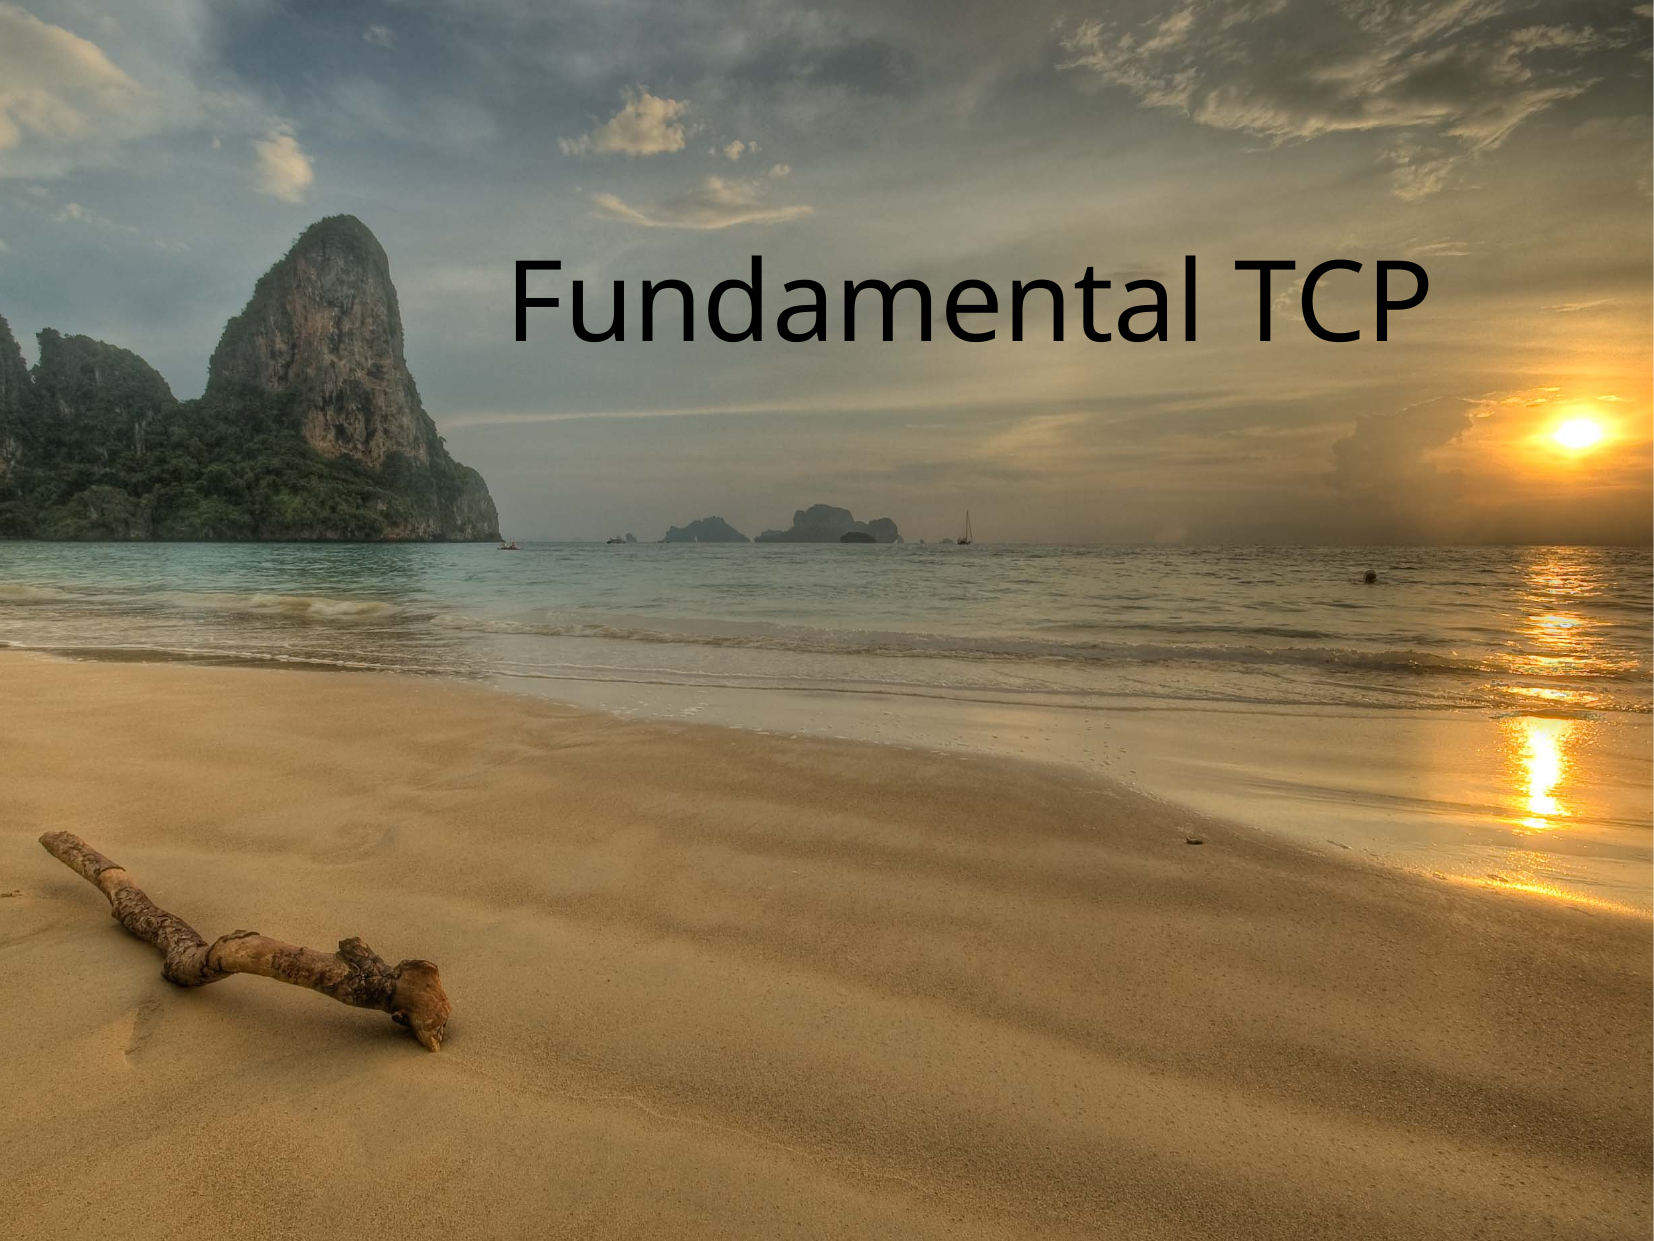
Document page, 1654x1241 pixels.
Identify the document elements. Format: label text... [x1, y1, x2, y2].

picture [0, 0, 1654, 1241]
title Fundamental TCP [505, 0, 1592, 631]
